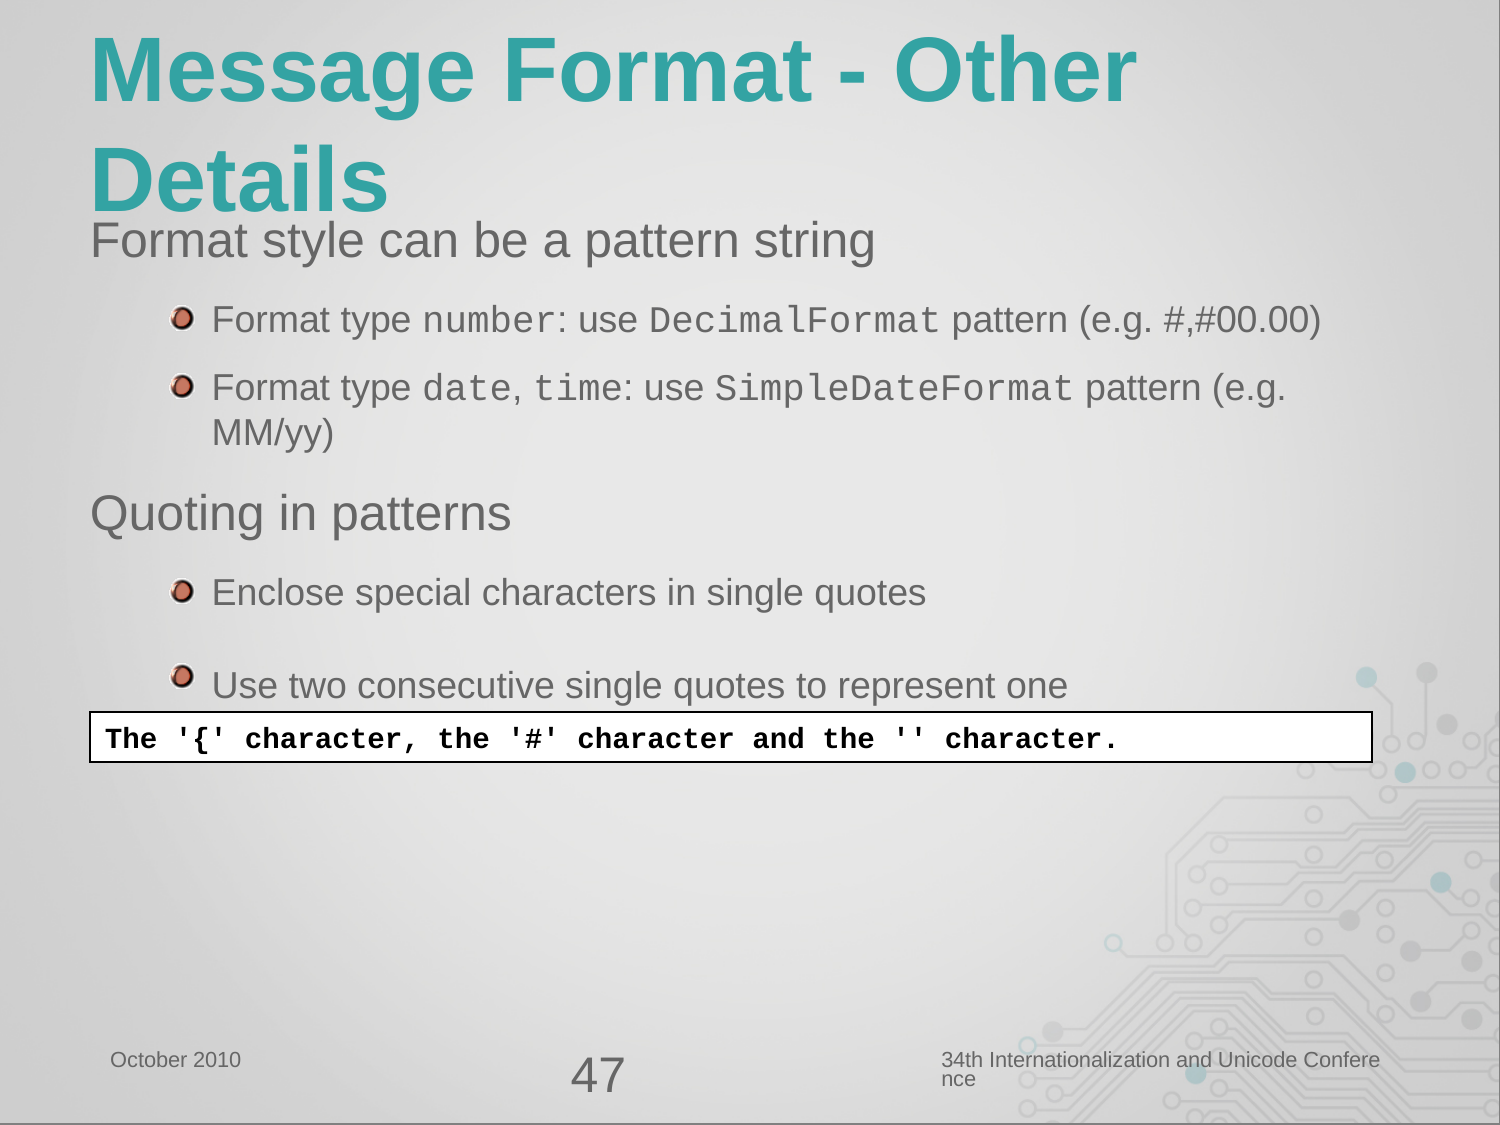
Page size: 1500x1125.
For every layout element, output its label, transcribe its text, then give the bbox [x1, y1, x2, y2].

picture [0, 0, 1499, 1123]
text_box The '{' character, the '#' character and the '' character. [90, 711, 1373, 763]
title Message Format - Other Details [75, 1, 1426, 199]
list Format style can be a pattern string Format type number: use DecimalFormat pattern (e.g. #,#00.00) Format type date, time: use SimpleDateFormat pattern (e.g. MM/yy) Quoting in patterns Enclose special characters in single quotes Use two consecutive single quotes to represent one [75, 199, 1426, 718]
